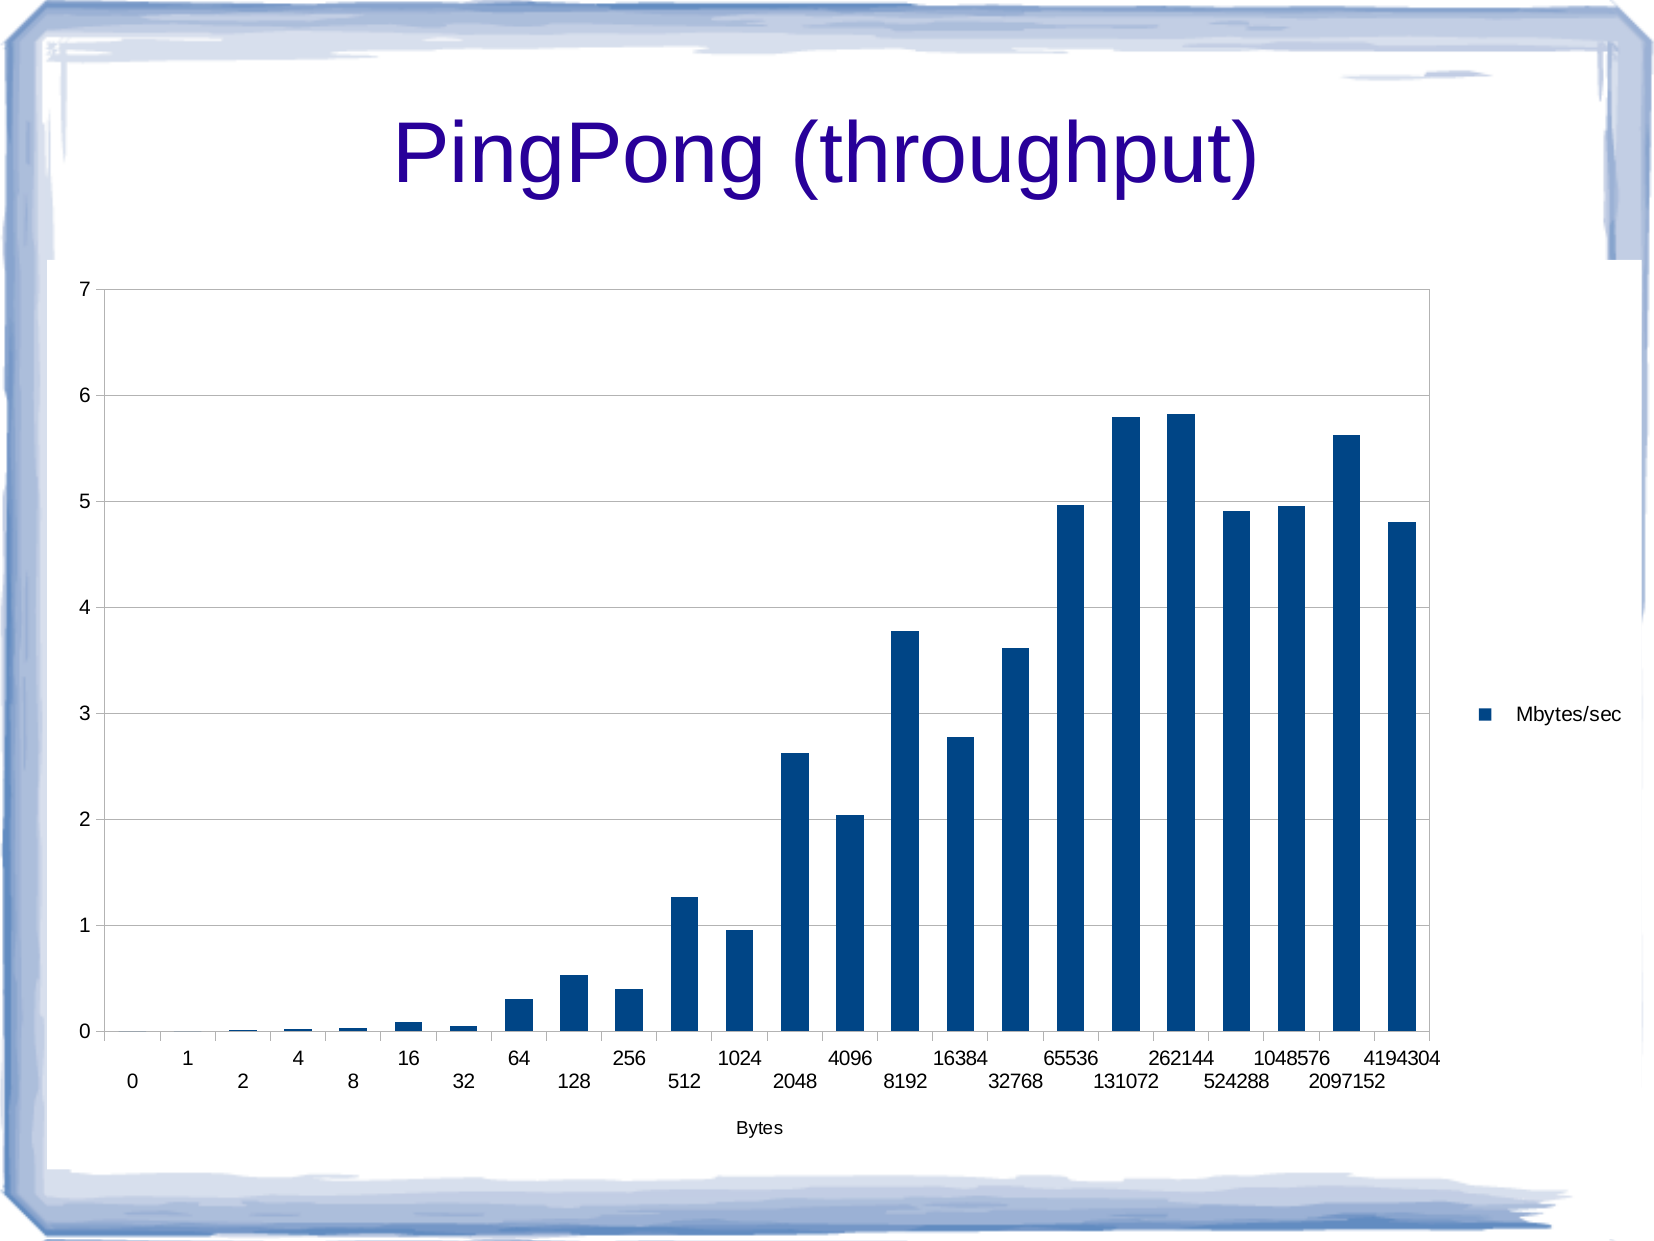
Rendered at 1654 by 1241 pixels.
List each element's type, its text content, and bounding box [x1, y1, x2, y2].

title PingPong (throughput) [82, 49, 1571, 257]
chart [47, 259, 1642, 1170]
picture [0, 0, 1654, 1241]
